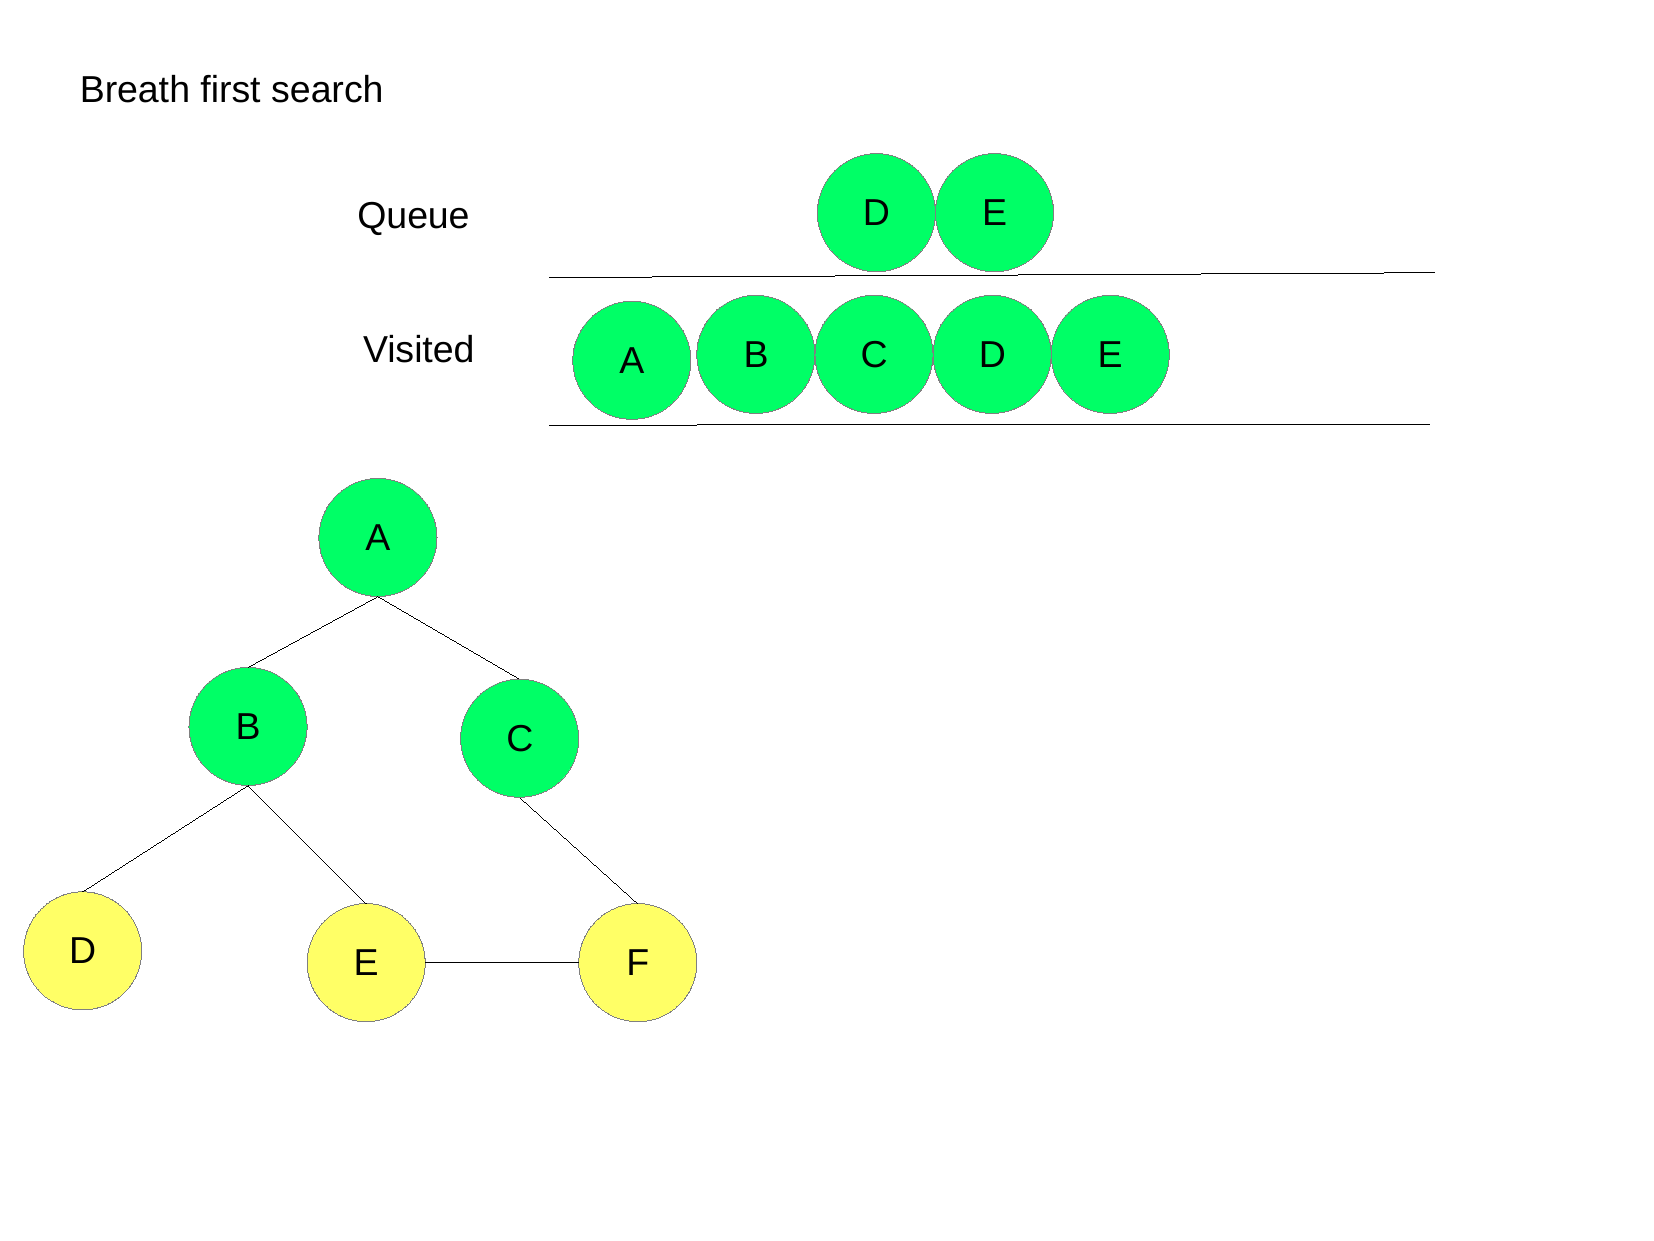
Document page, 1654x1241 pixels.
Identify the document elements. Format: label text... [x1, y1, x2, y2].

text_box A [318, 478, 438, 597]
text_box C [814, 295, 933, 414]
text_box E [935, 153, 1054, 272]
text_box E [307, 903, 426, 1022]
text_box Breath first search [59, 54, 851, 166]
text_box B [696, 295, 815, 414]
text_box C [460, 679, 579, 798]
text_box E [1051, 295, 1170, 414]
text_box F [578, 903, 697, 1022]
text_box Queue [342, 186, 508, 249]
text_box B [188, 667, 308, 786]
text_box Visited [348, 321, 585, 378]
text_box A [572, 301, 691, 420]
text_box D [817, 153, 935, 272]
text_box D [23, 891, 142, 1010]
text_box D [933, 295, 1051, 414]
